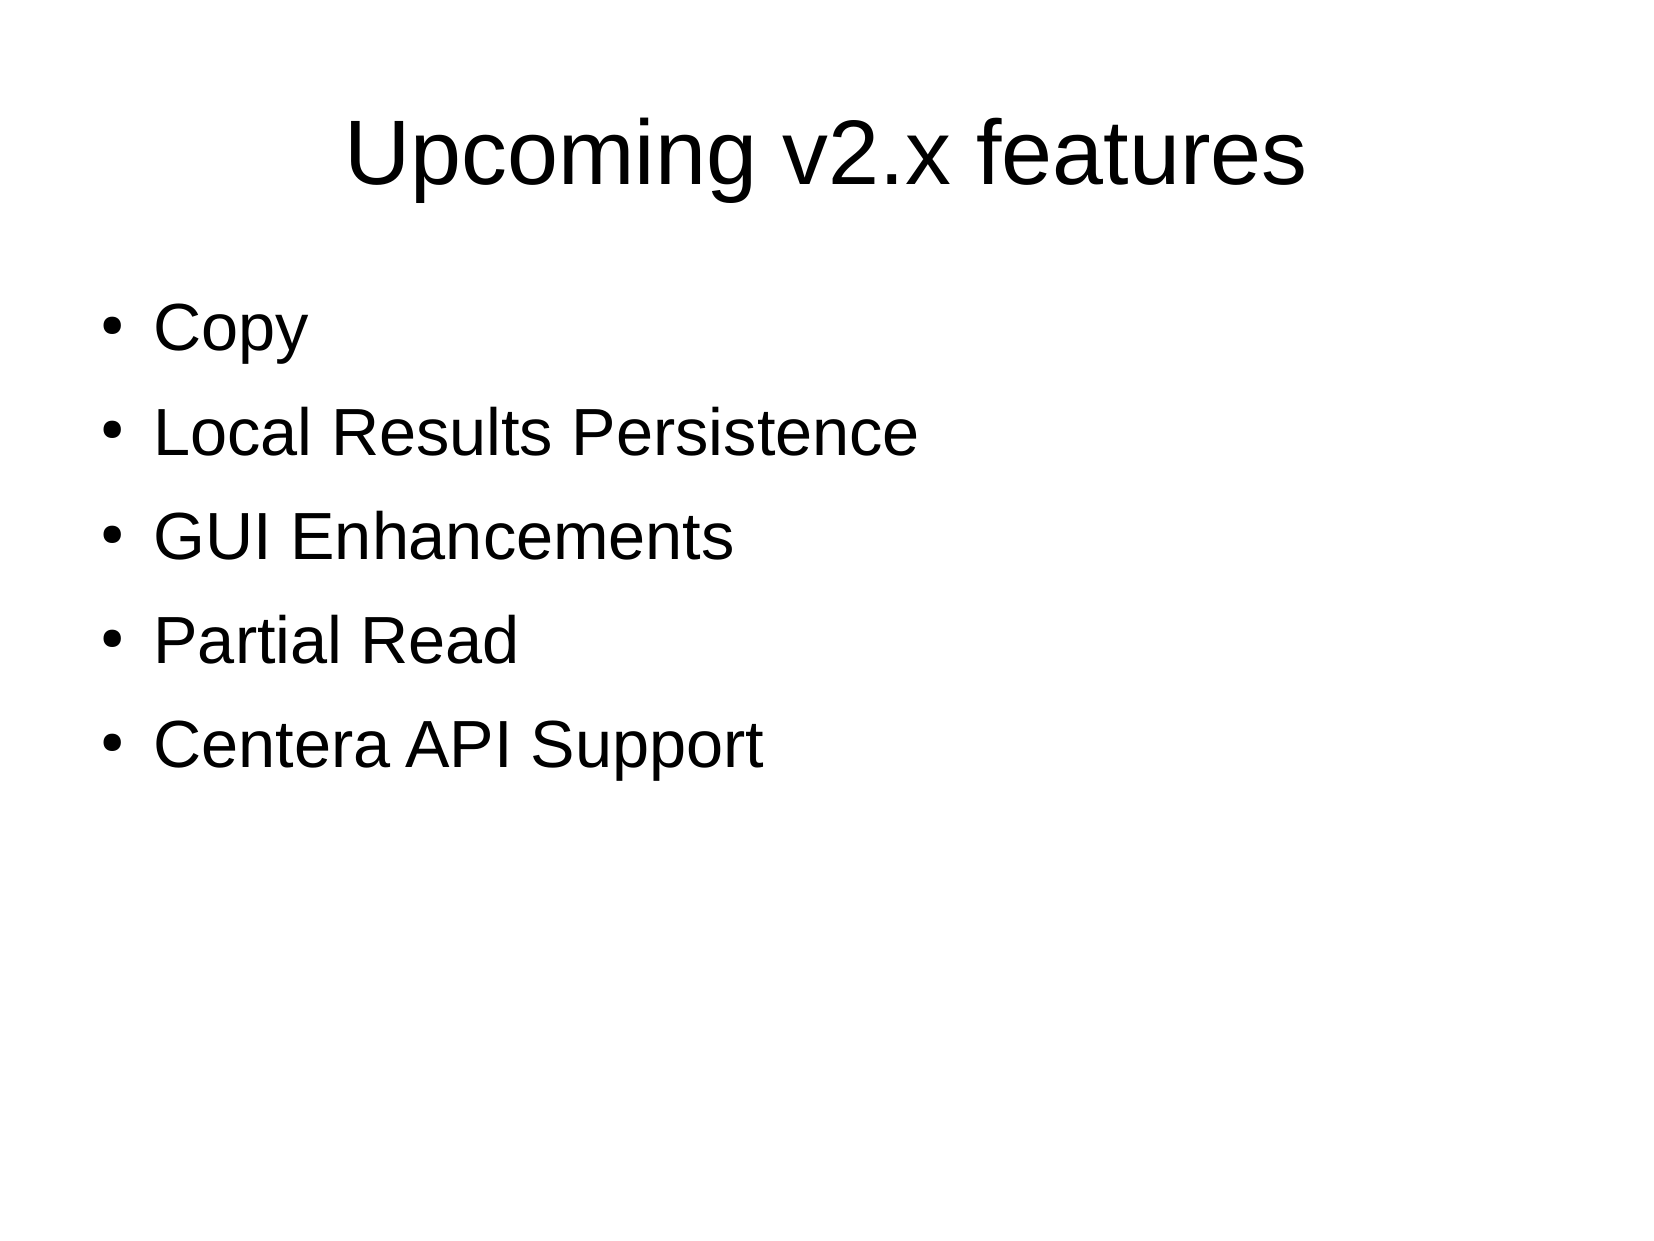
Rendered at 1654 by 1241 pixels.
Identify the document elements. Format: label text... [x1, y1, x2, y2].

title Upcoming v2.x features [82, 49, 1571, 257]
list Copy Local Results Persistence GUI Enhancements Partial Read Centera API Support [82, 290, 1571, 1010]
